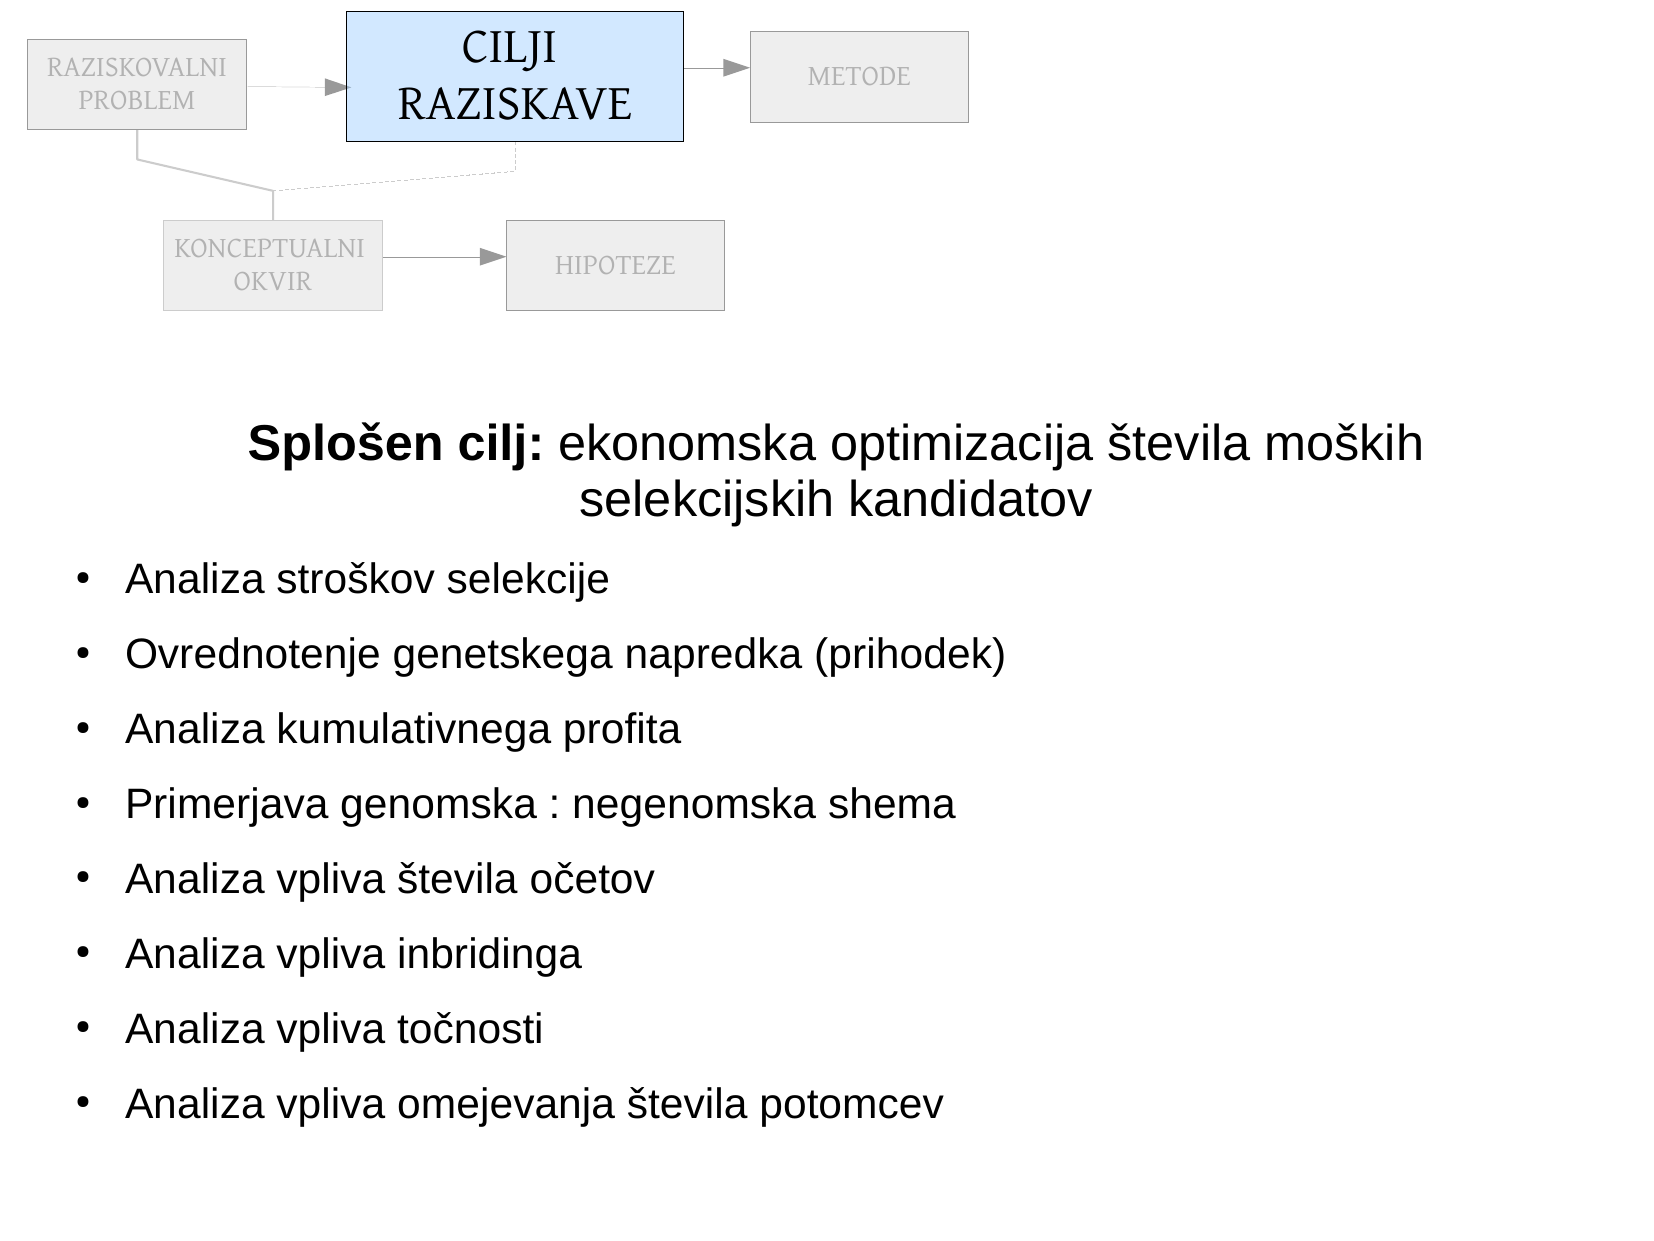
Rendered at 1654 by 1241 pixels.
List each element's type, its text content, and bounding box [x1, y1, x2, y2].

text_box HIPOTEZE [506, 220, 725, 311]
list Splošen cilj: ekonomska optimizacija števila moških selekcijskih kandidatov Analiza stroškov selekcije Ovrednotenje genetskega napredka (prihodek) Analiza kumulativnega profita Primerjava genomska : negenomska shema Analiza vpliva števila očetov Analiza vpliva inbridinga Analiza vpliva točnosti Analiza vpliva omejevanja števila potomcev [59, 414, 1548, 1134]
text_box METODE [750, 31, 969, 123]
text_box CILJI RAZISKAVE [346, 11, 684, 142]
text_box RAZISKOVALNI PROBLEM [27, 39, 247, 130]
text_box KONCEPTUALNI OKVIR [163, 220, 383, 311]
